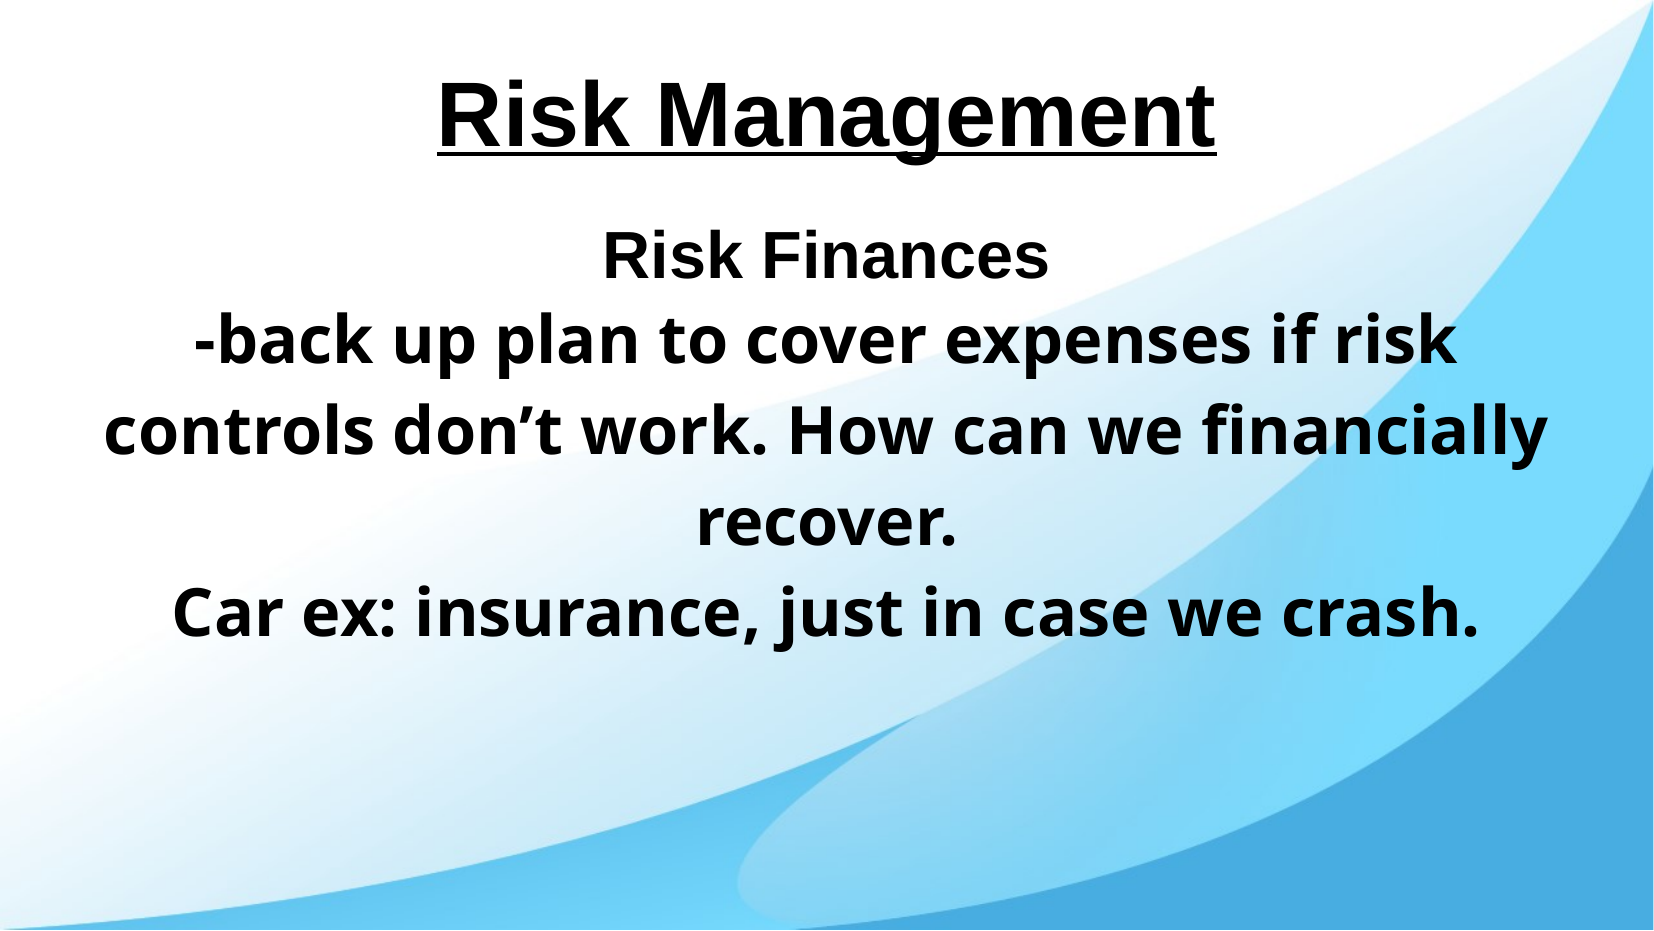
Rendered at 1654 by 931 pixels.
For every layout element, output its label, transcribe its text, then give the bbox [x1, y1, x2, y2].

picture [0, 0, 1654, 931]
subtitle Risk Finances -back up plan to cover expenses if risk controls don’t work. How can we financially recover. Car ex: insurance, just in case we crash. [82, 217, 1571, 758]
title Risk Management [82, 37, 1571, 193]
